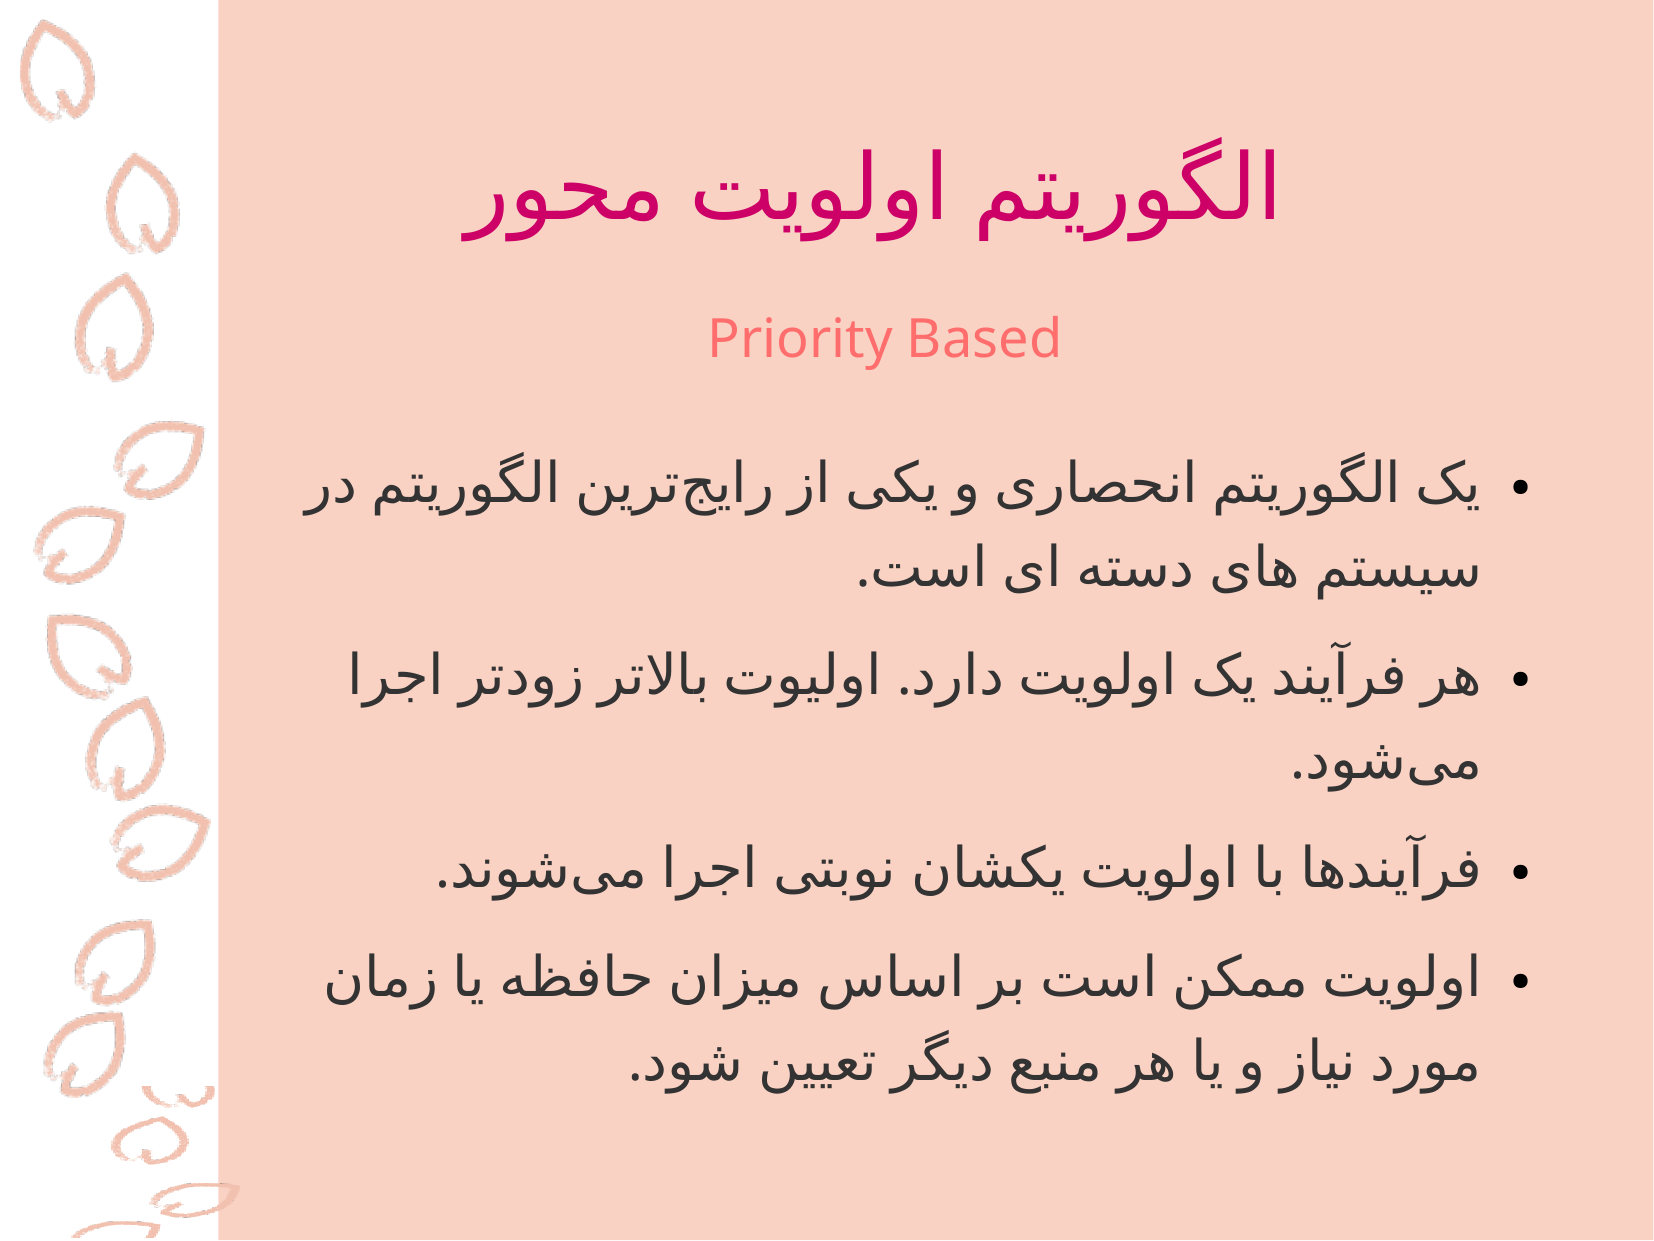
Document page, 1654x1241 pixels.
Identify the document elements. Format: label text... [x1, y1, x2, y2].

title الگوریتم اولویت محور [183, 93, 1567, 264]
list یک الگوریتم انحصاری و یکی از رایج‌ترین الگوریتم‌ در سیستم های دسته ای است. هر فرآیند یک اولویت دارد. اولیوت بالاتر زودتر اجرا می‌شود. فرآیندها با اولویت یکشان نوبتی اجرا می‌شوند. اولویت ممکن است بر اساس میزان حافظه یا زمان مورد نیاز و یا هر منبع دیگر تعیین شود. [249, 440, 1543, 1118]
title Priority Based [141, 264, 1630, 409]
picture [20, 19, 247, 1238]
